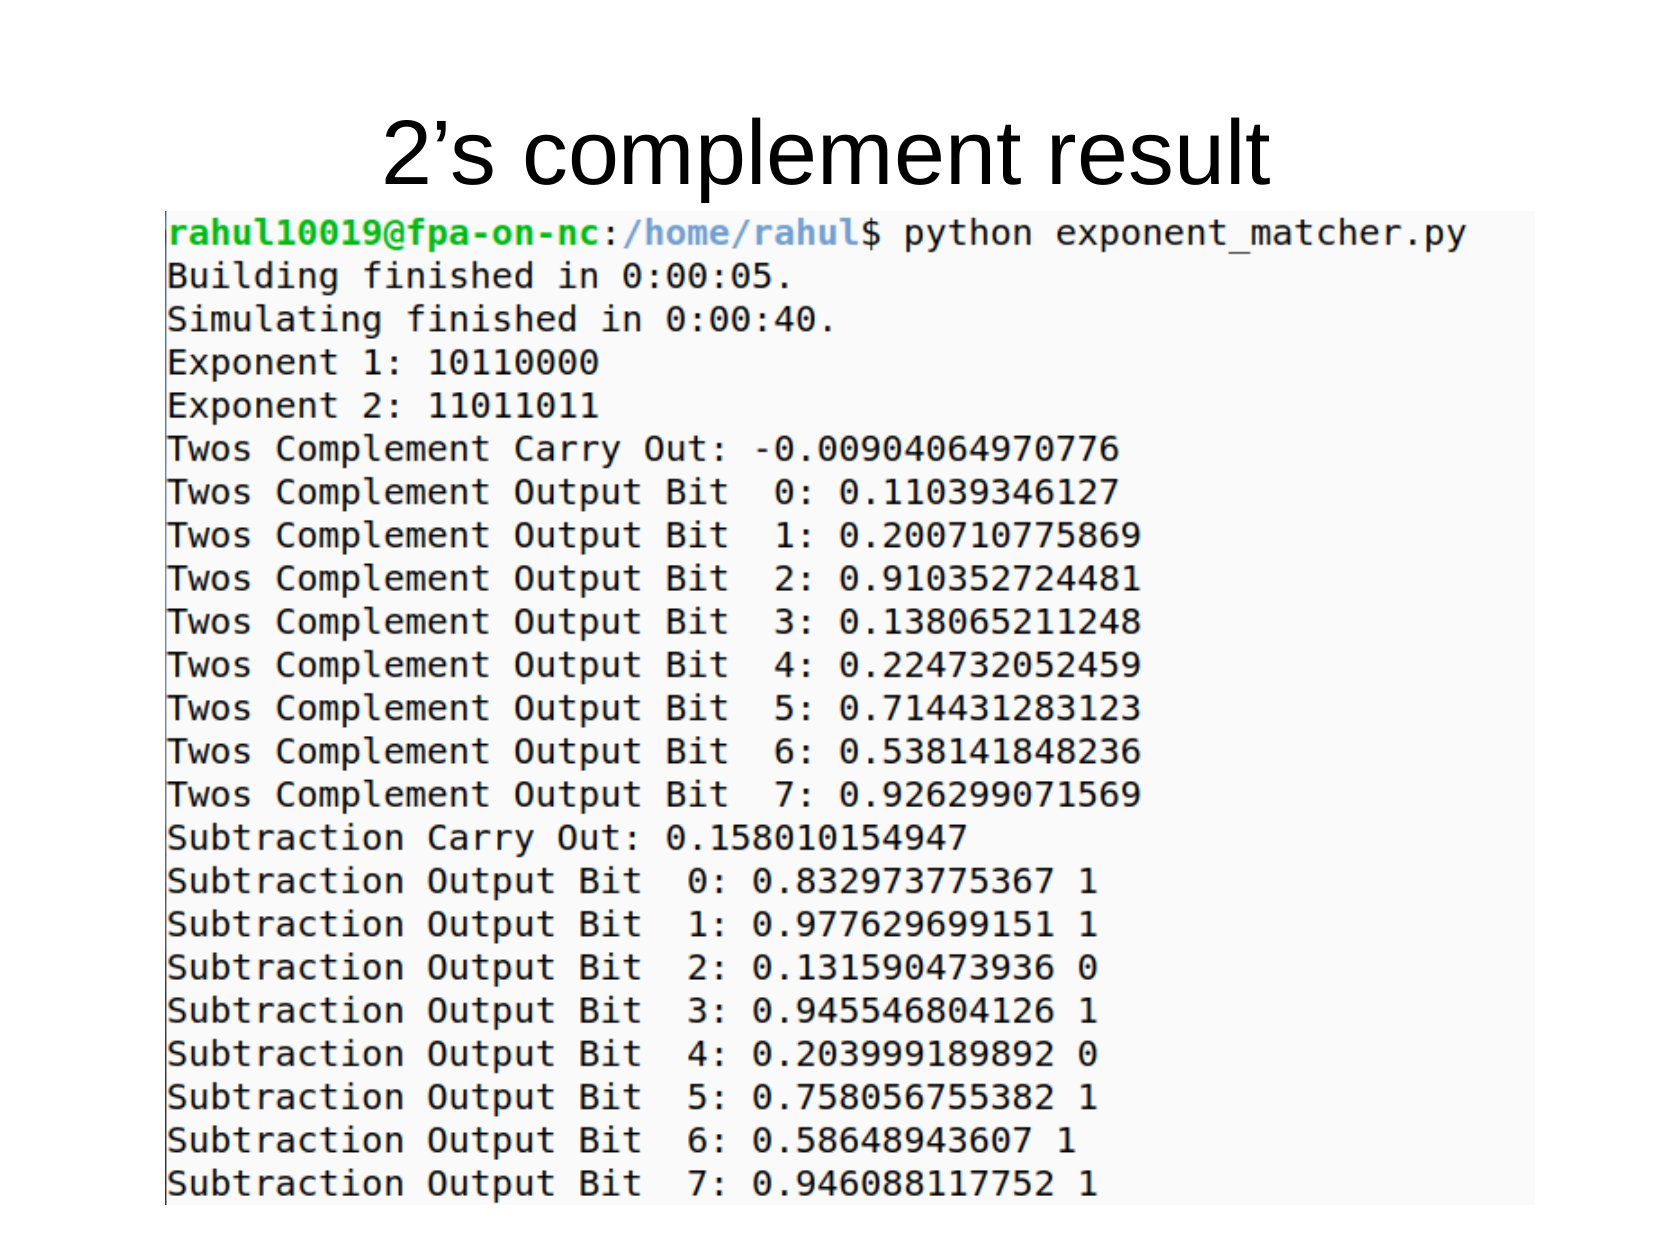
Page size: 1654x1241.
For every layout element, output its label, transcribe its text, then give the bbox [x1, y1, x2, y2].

picture [165, 211, 1535, 1205]
title 2’s complement result [82, 49, 1571, 257]
